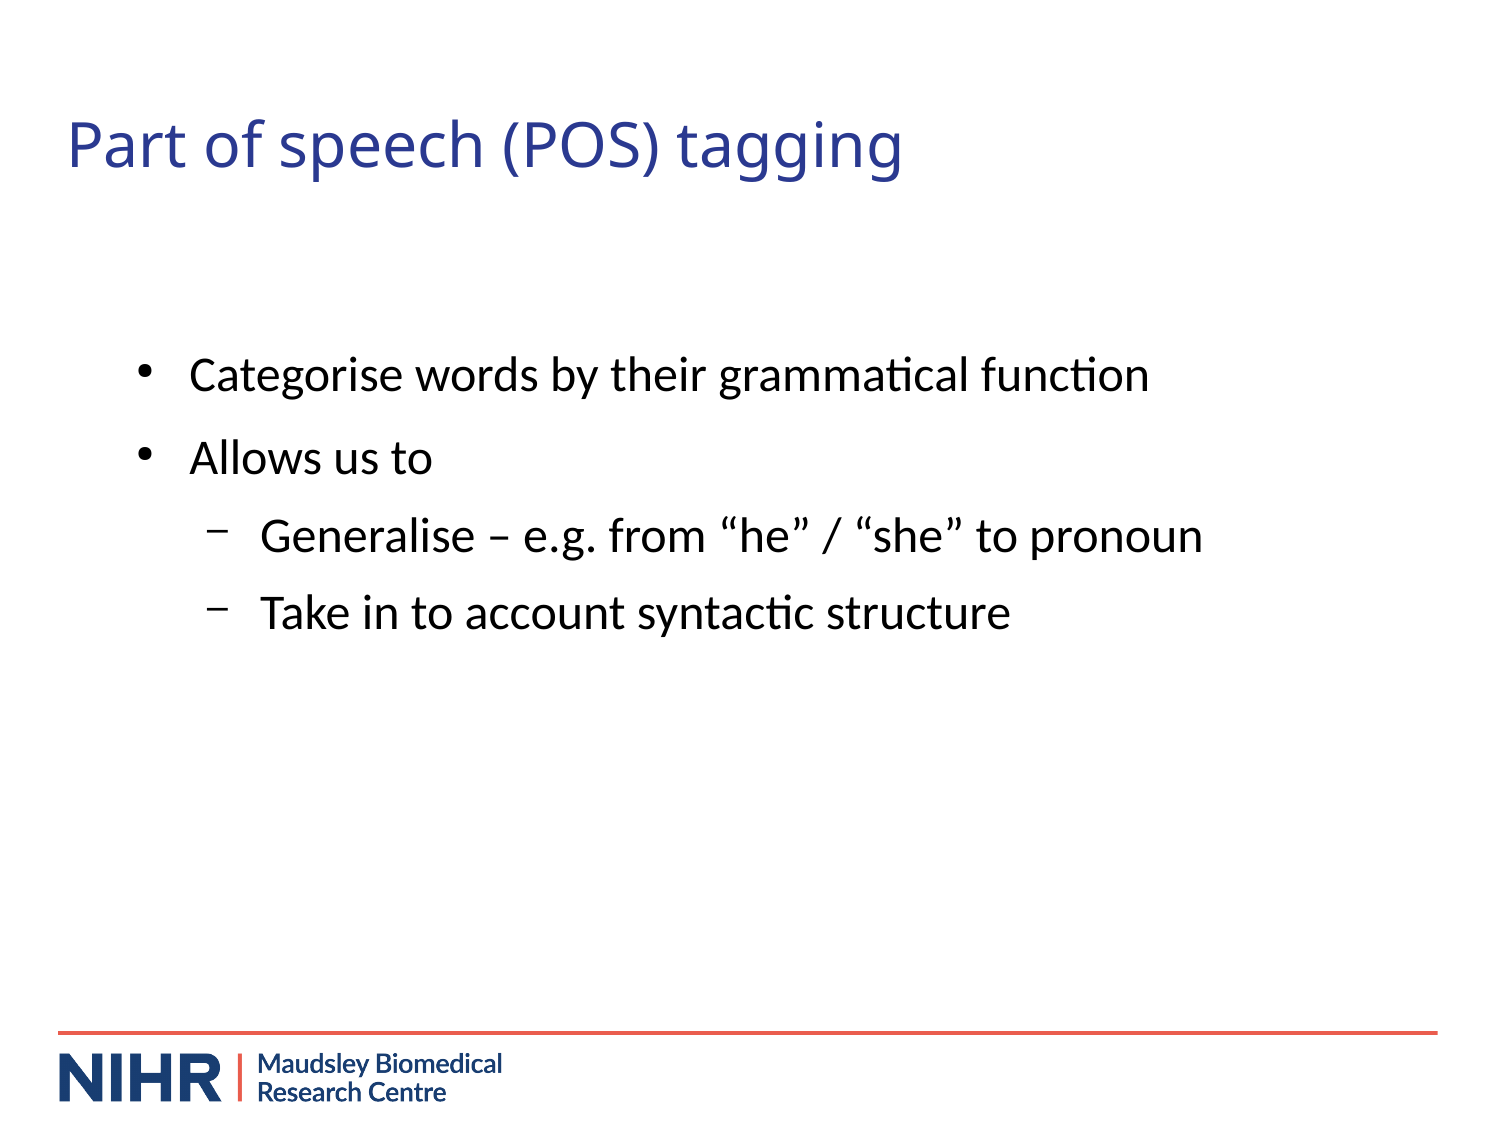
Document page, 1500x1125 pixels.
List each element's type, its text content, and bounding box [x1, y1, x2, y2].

title Part of speech (POS) tagging [51, 89, 1449, 223]
picture [29, 1018, 531, 1125]
list Categorise words by their grammatical function Allows us to Generalise – e.g. from “he” / “she” to pronoun Take in to account syntactic structure [118, 258, 1394, 922]
